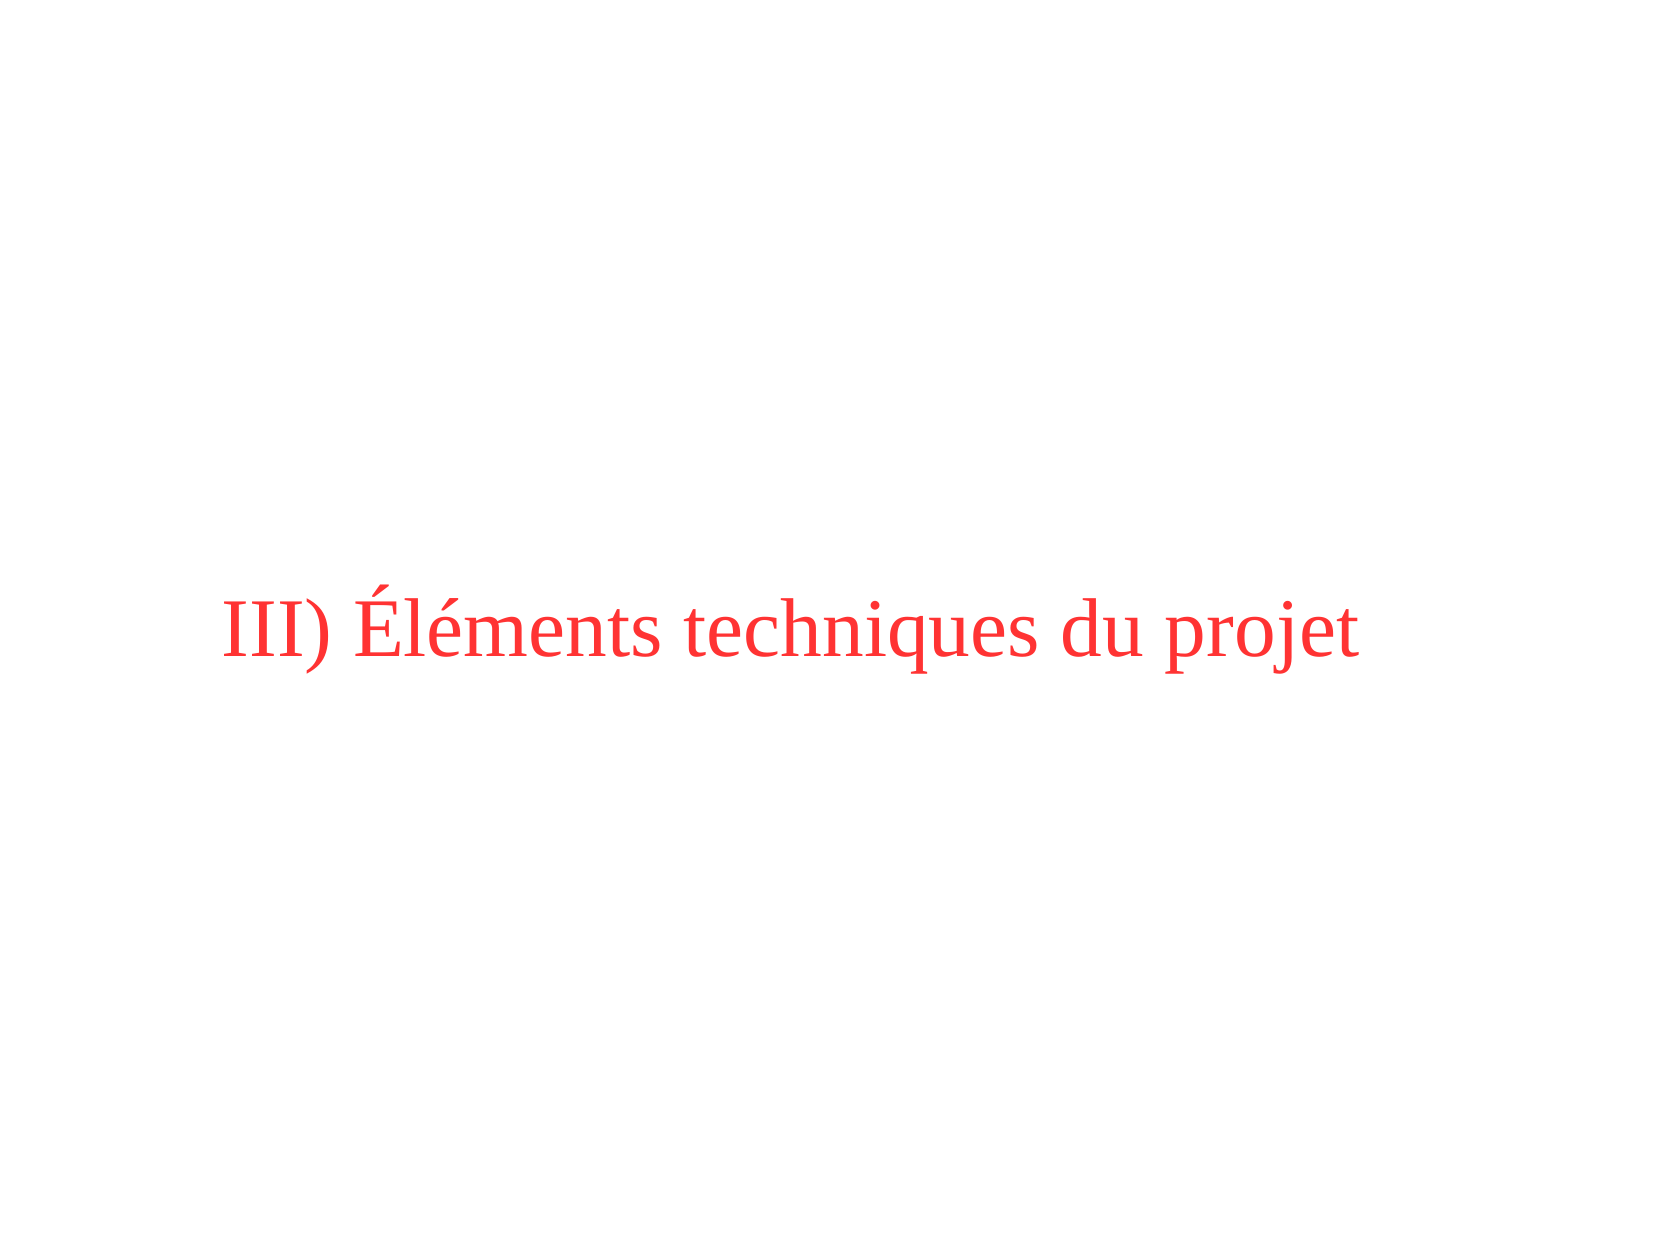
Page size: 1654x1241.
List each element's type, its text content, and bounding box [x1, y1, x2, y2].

title III) Éléments techniques du projet [47, 525, 1536, 733]
